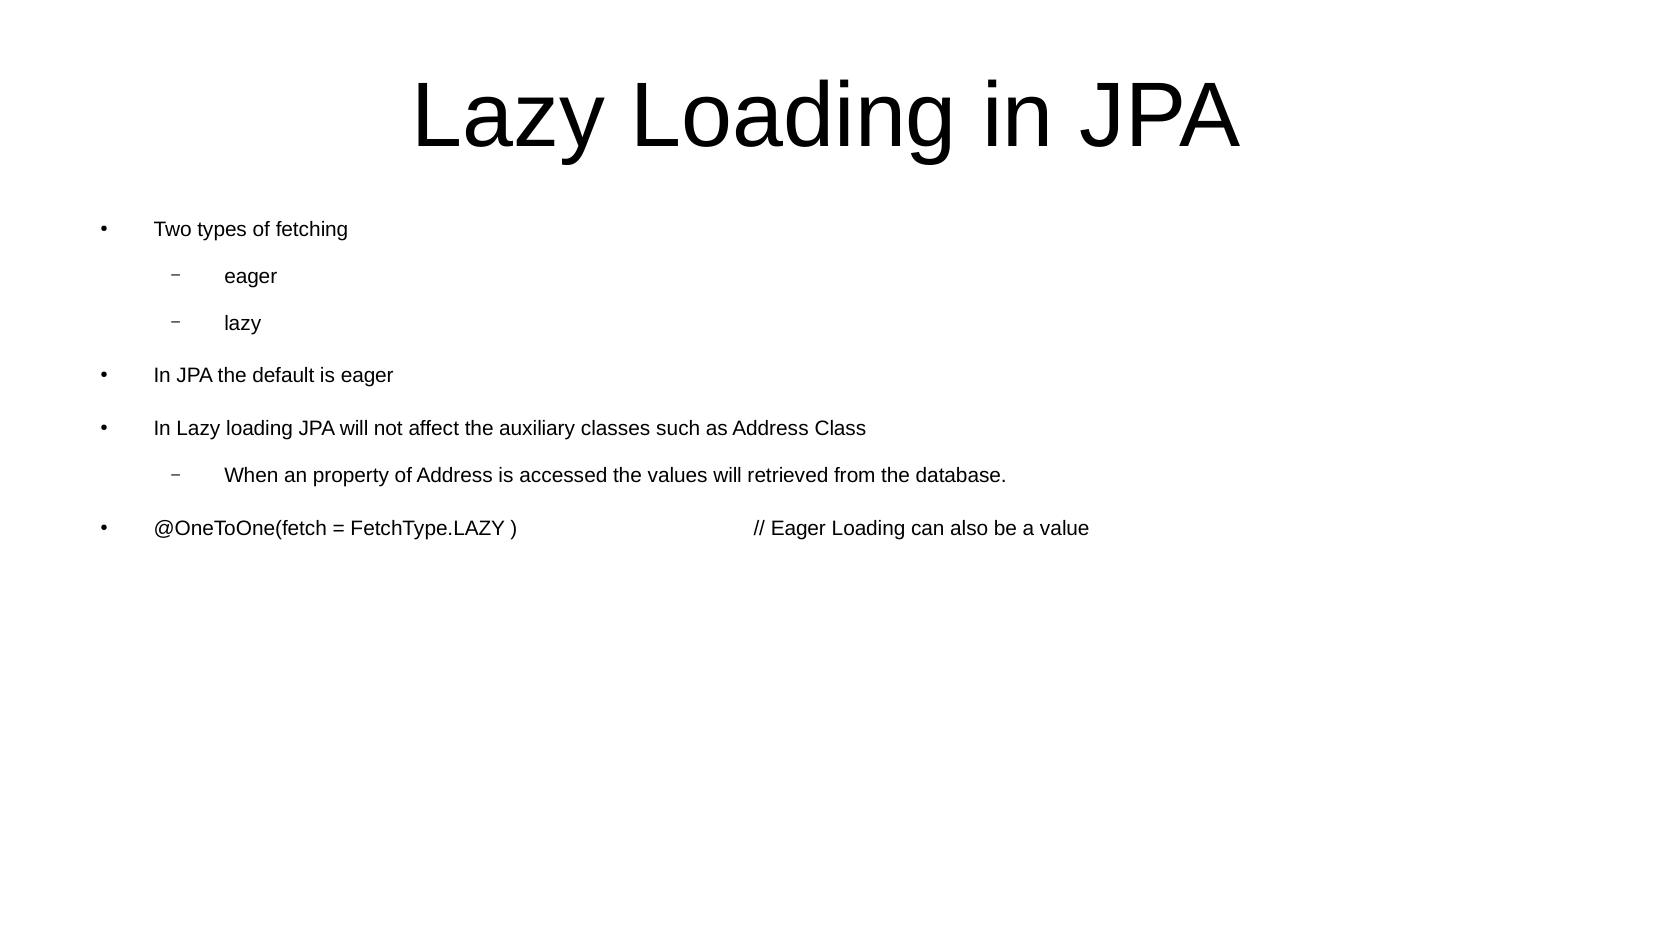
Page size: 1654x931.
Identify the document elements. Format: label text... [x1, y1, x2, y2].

title Lazy Loading in JPA [82, 37, 1571, 193]
list Two types of fetching eager lazy In JPA the default is eager In Lazy loading JPA will not affect the auxiliary classes such as Address Class When an property of Address is accessed the values will retrieved from the database. @OneToOne(fetch = FetchType.LAZY ) // Eager Loading can also be a value [82, 217, 1636, 901]
